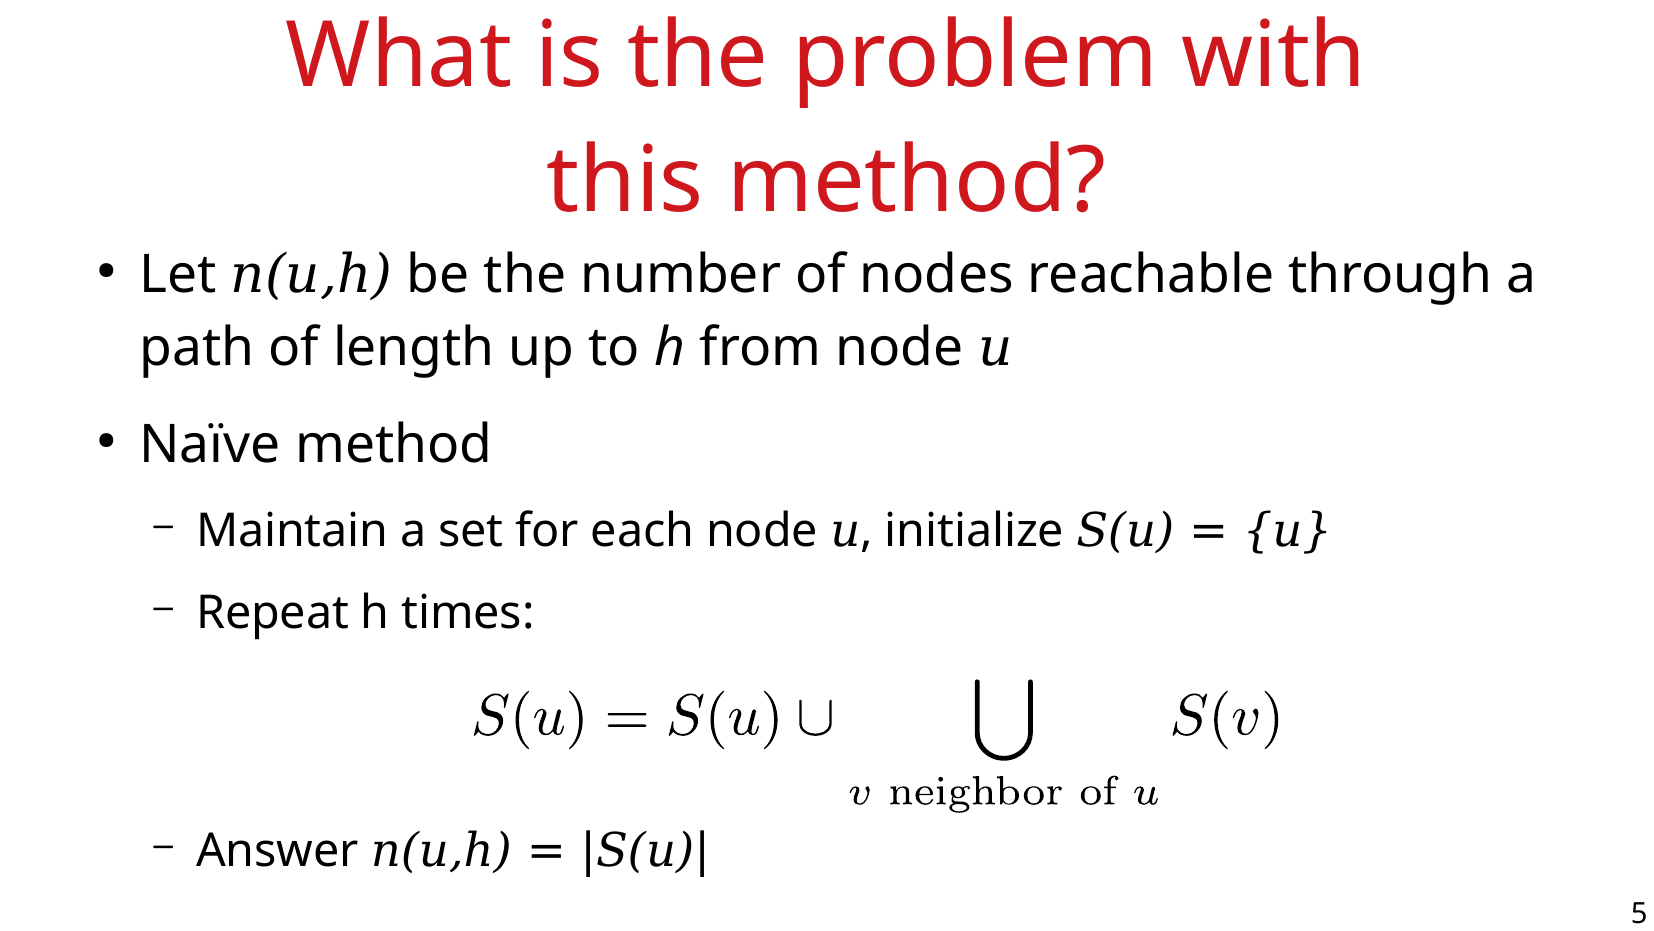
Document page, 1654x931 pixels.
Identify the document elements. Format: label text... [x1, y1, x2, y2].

list Let n(u,h) be the number of nodes reachable through a path of length up to h from node u Naïve method Maintain a set for each node u, initialize S(u) = {u} Repeat h times: Answer n(u,h) = |S(u)| [82, 235, 1571, 881]
title What is the problem with this method? [82, 1, 1571, 226]
